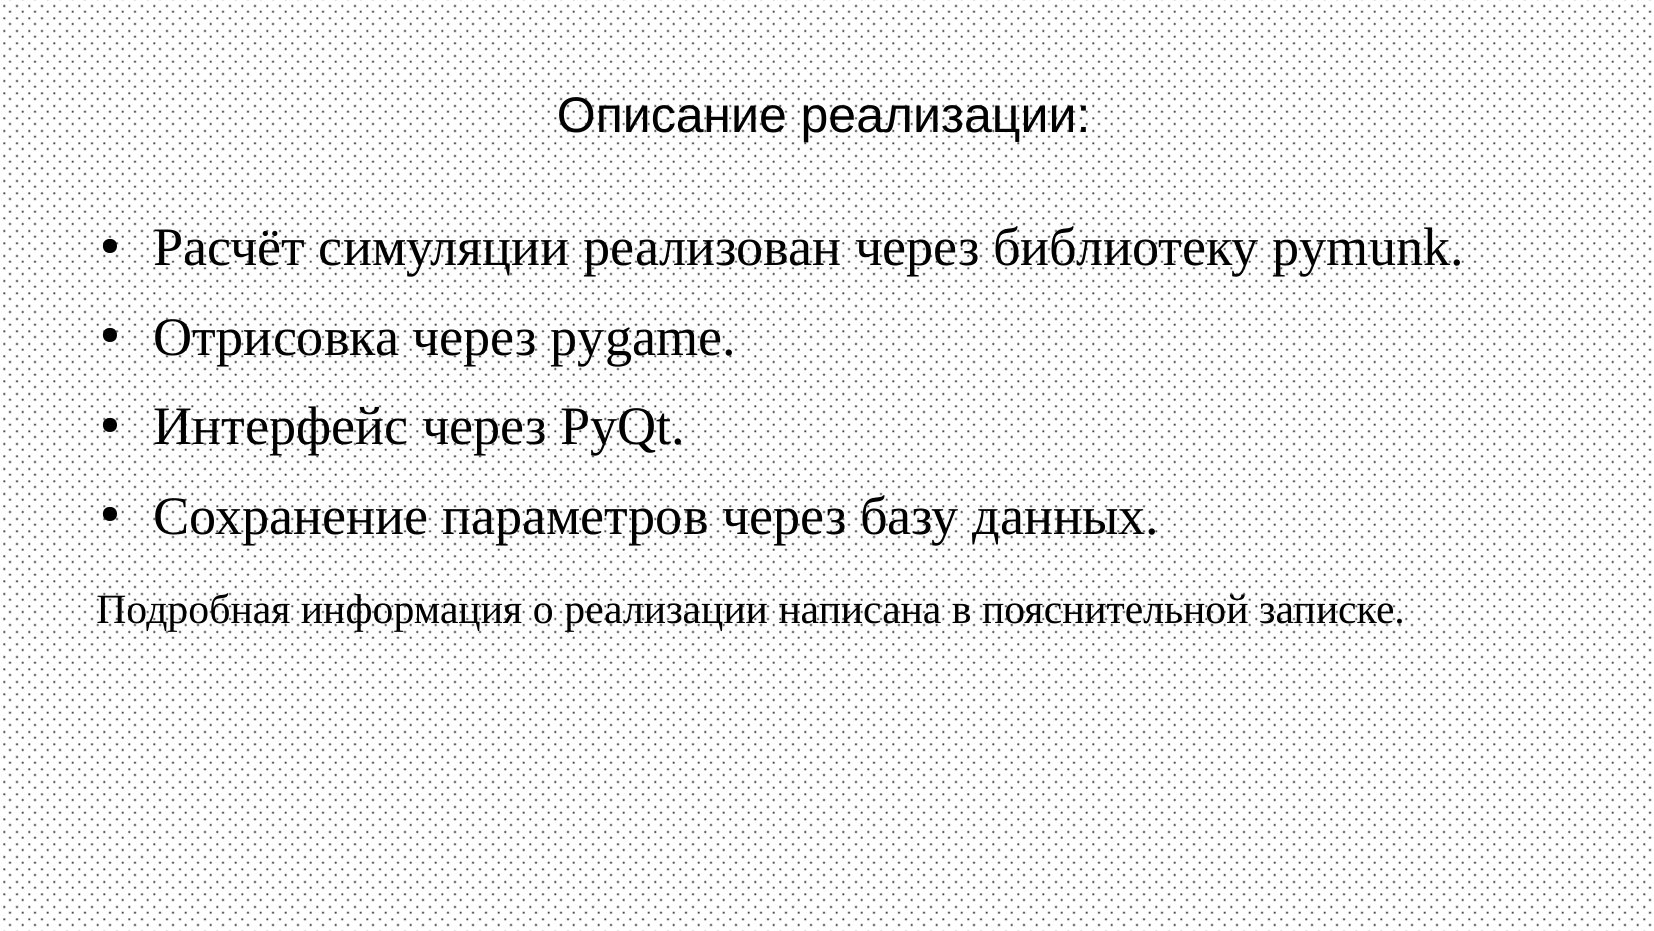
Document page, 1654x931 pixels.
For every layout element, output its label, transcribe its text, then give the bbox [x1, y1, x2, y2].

list Расчёт симуляции реализован через библиотеку pymunk. Отрисовка через pygame. Интерфейс через PyQt. Сохранение параметров через базу данных. Подробная информация о реализации написана в пояснительной записке. [82, 217, 1571, 758]
picture [0, 0, 1654, 931]
title Описание реализации: [82, 37, 1571, 193]
